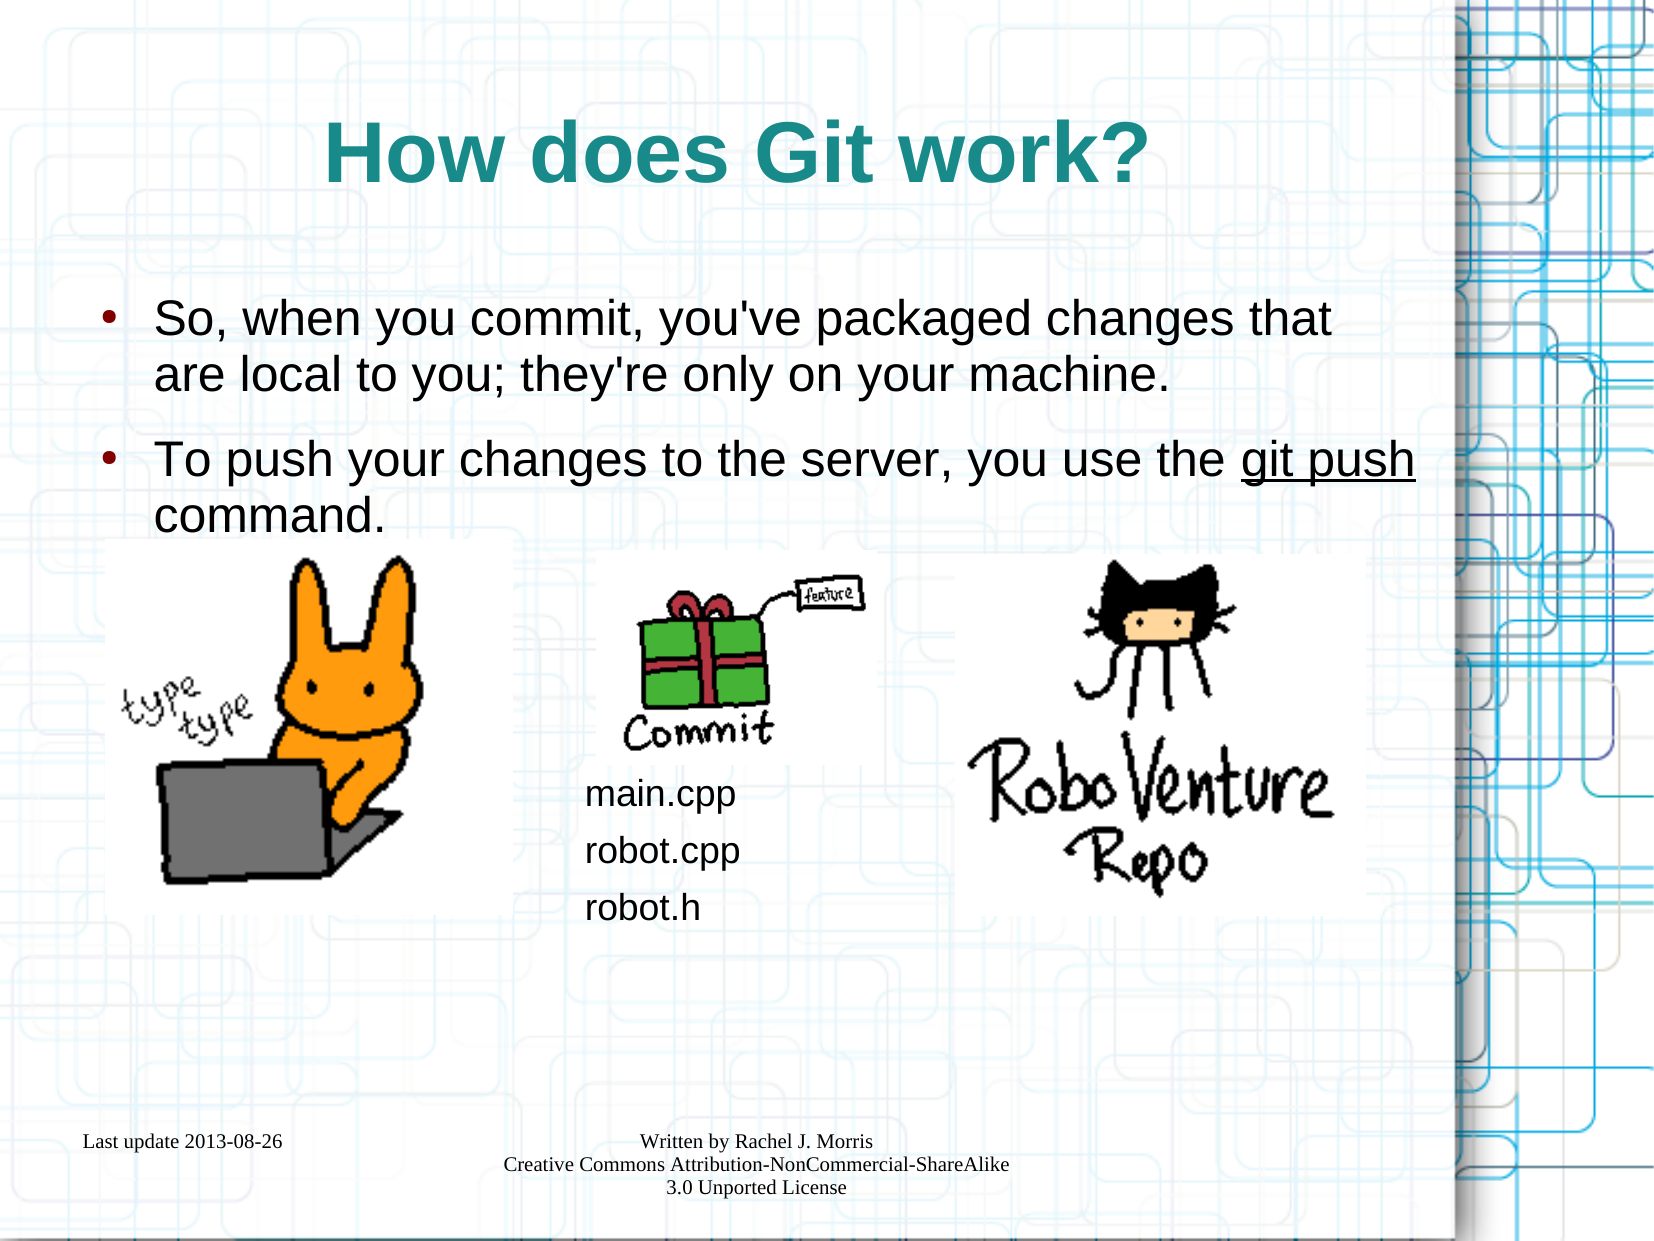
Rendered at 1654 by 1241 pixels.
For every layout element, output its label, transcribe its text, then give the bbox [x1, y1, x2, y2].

picture [0, 0, 1654, 1241]
text_box main.cpp [570, 765, 826, 821]
title How does Git work? [59, 49, 1418, 257]
text_box robot.h [570, 878, 826, 936]
text_box robot.cpp [570, 821, 826, 878]
list So, when you commit, you've packaged changes that are local to you; they're only on your machine. To push your changes to the server, you use the git push command. [82, 290, 1418, 543]
